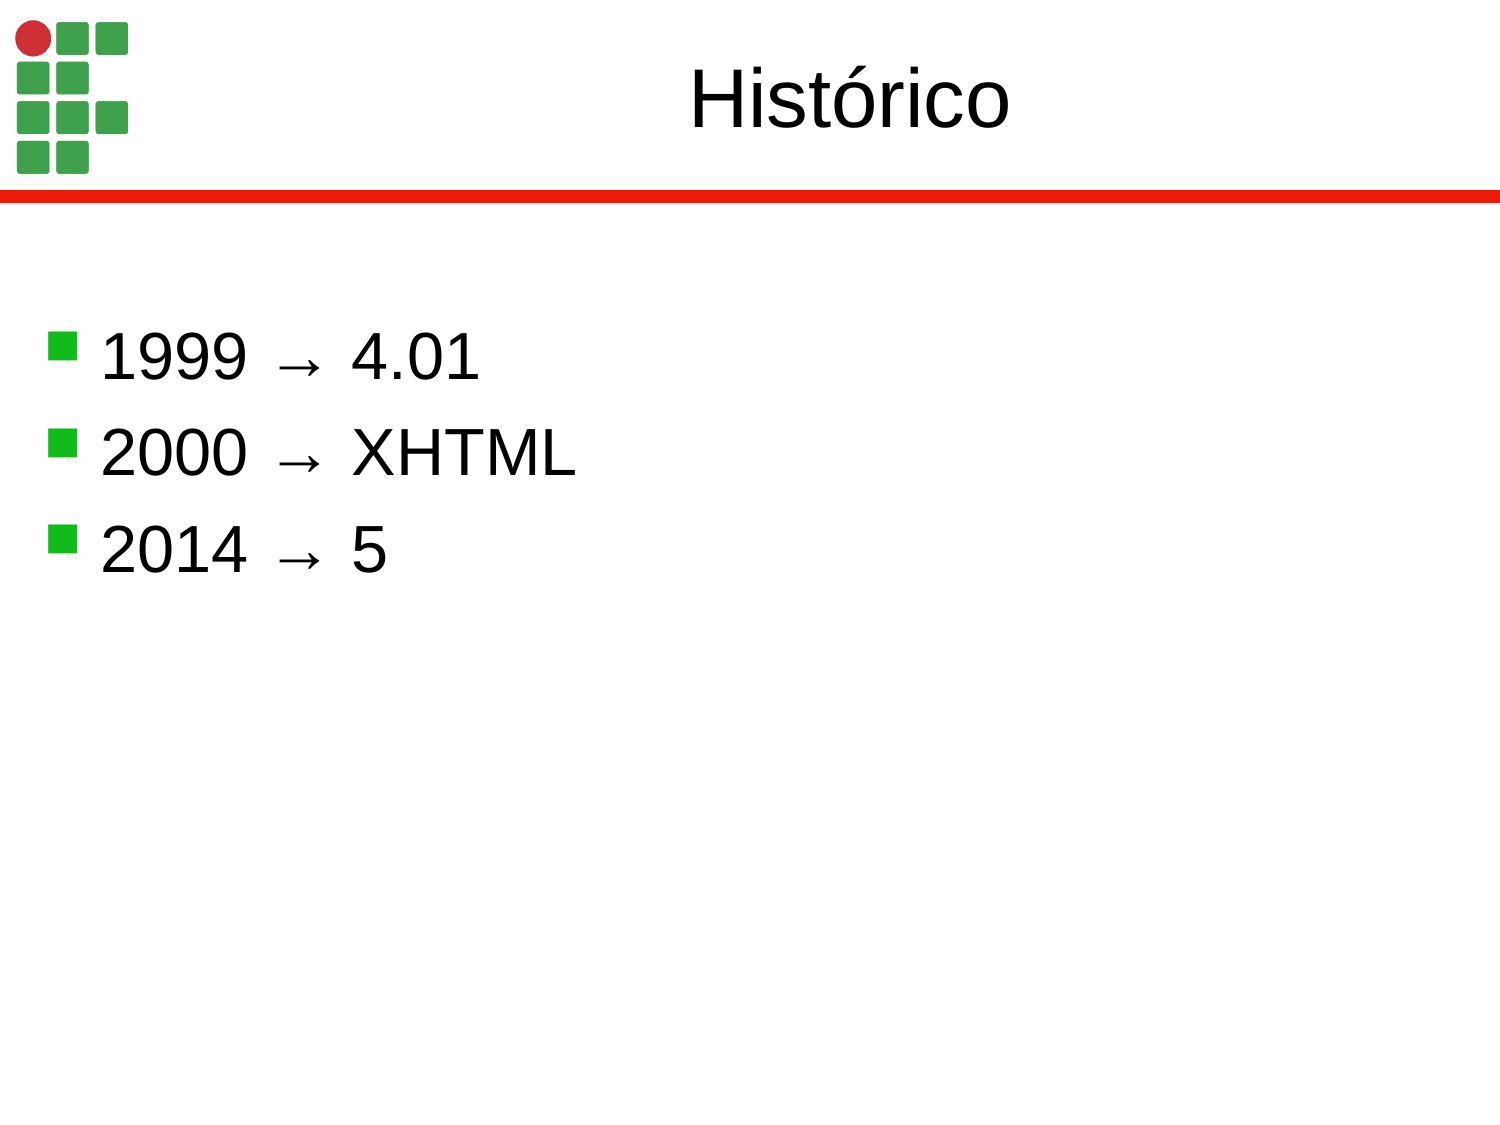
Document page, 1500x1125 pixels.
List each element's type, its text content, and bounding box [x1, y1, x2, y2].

picture [14, 16, 130, 178]
title Histórico [230, 0, 1471, 202]
list 1999 → 4.01 2000 → XHTML 2014 → 5 [29, 207, 1471, 1087]
